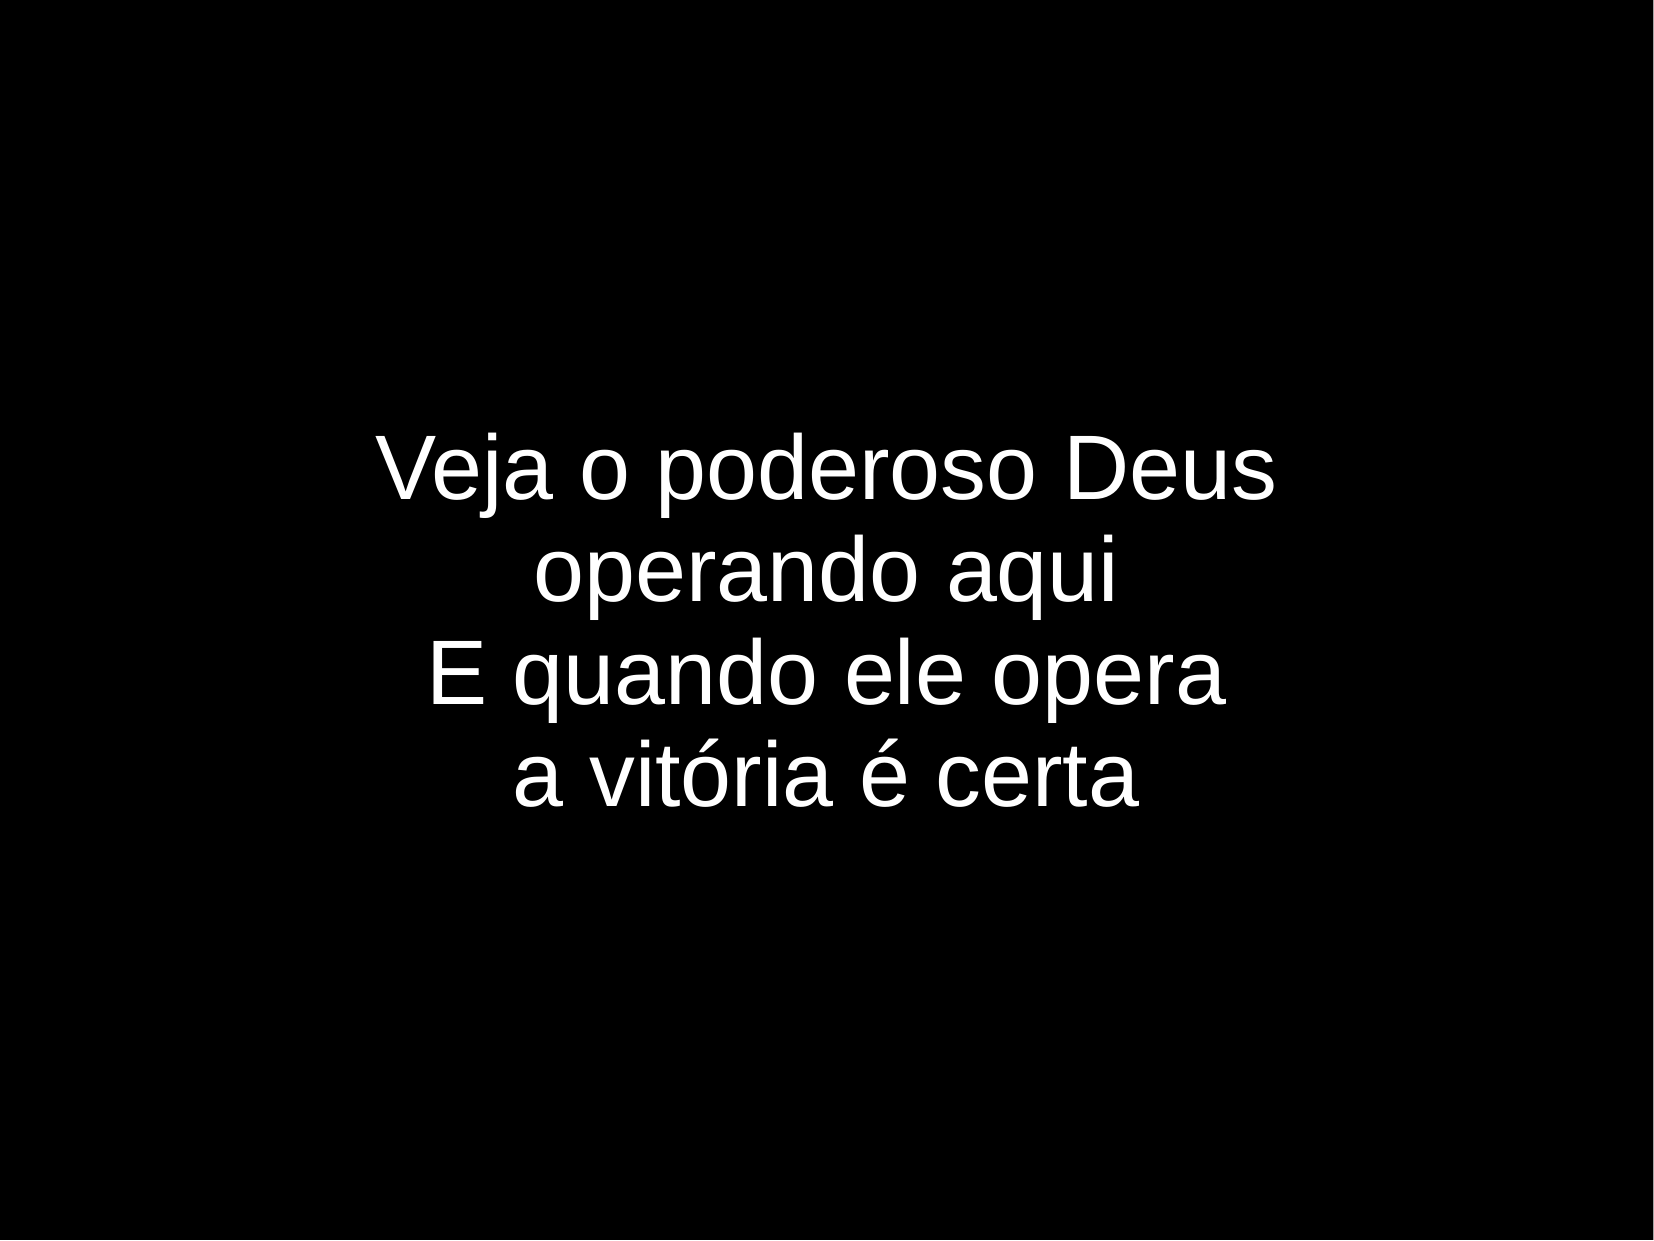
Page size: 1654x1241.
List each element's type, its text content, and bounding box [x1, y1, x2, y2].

subtitle Veja o poderoso Deus operando aqui E quando ele opera a vitória é certa [82, 49, 1571, 1193]
